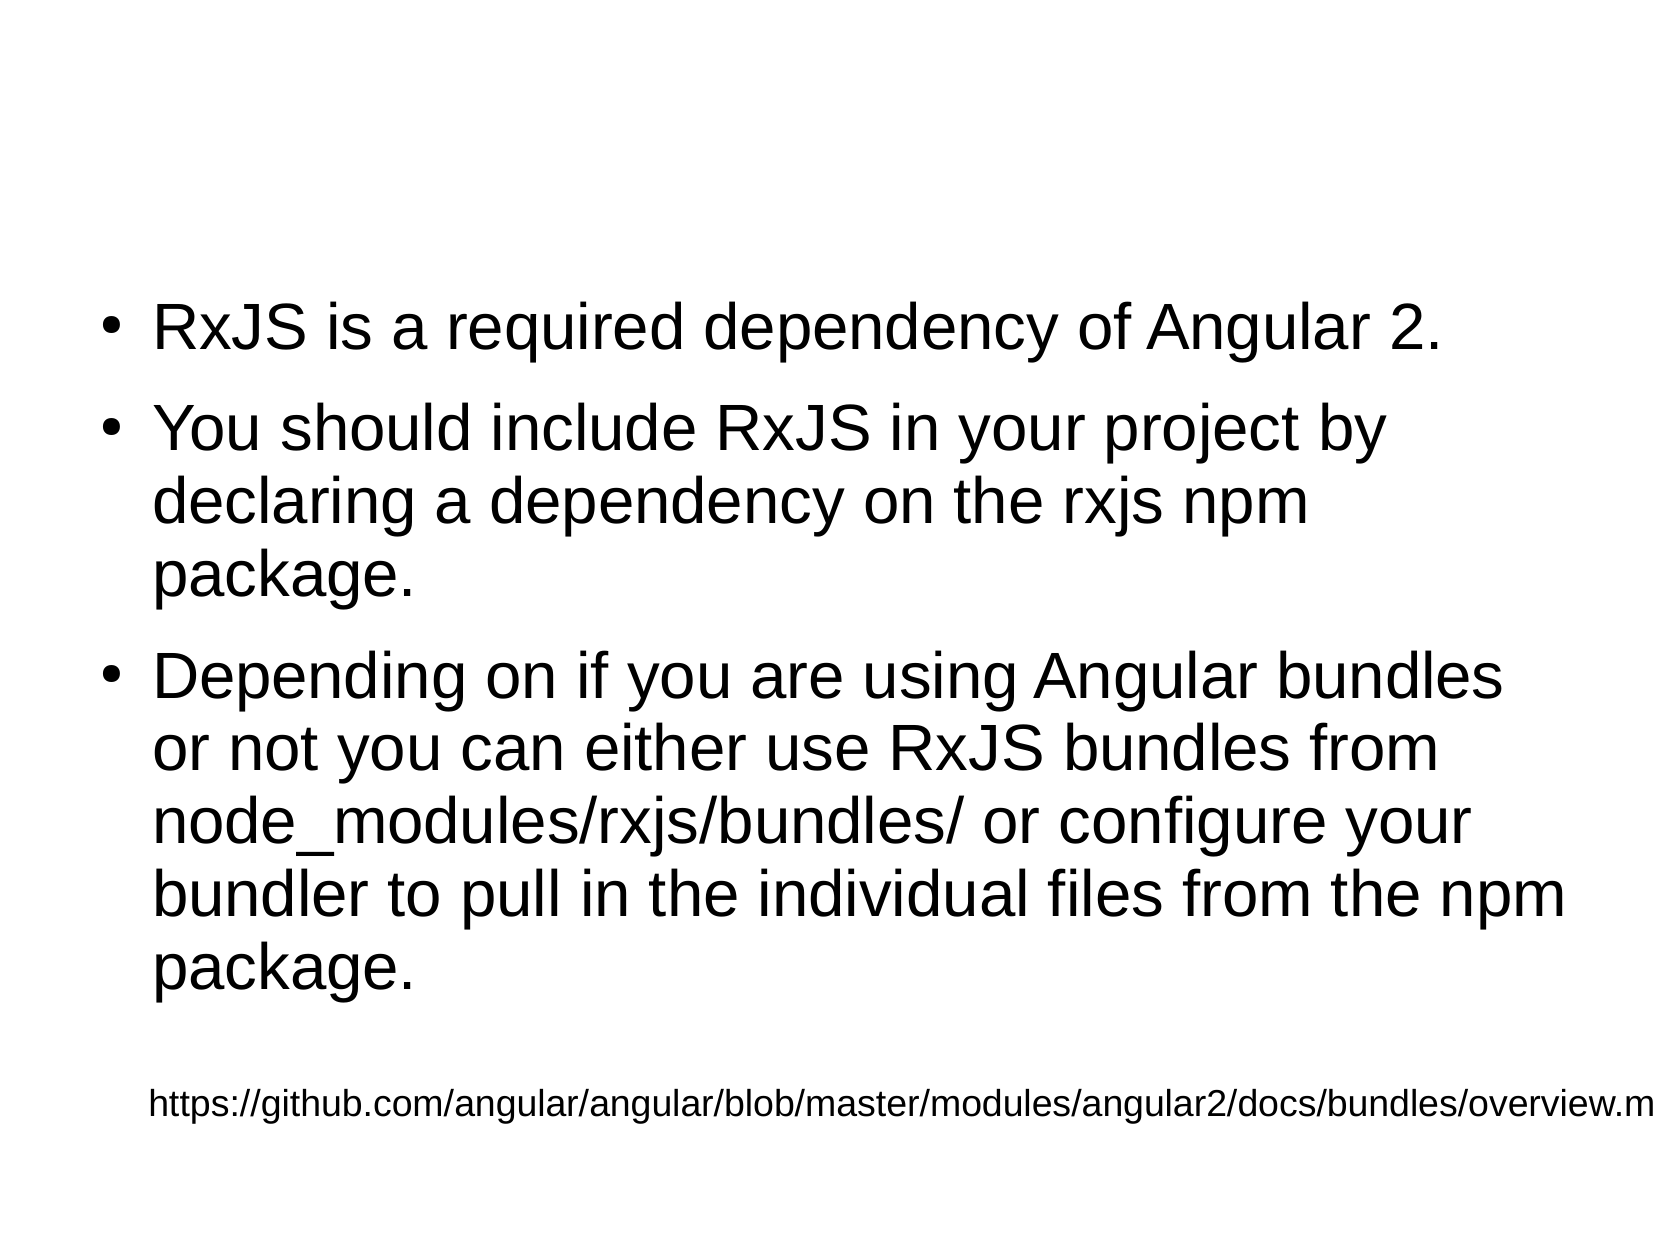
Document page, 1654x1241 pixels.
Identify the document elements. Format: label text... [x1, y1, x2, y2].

text_box https://github.com/angular/angular/blob/master/modules/angular2/docs/bundles/overview.md#required-polyfills [133, 1074, 1654, 1132]
list RxJS is a required dependency of Angular 2. You should include RxJS in your project by declaring a dependency on the rxjs npm package. Depending on if you are using Angular bundles or not you can either use RxJS bundles from node_modules/rxjs/bundles/ or configure your bundler to pull in the individual files from the npm package. [82, 290, 1571, 1010]
